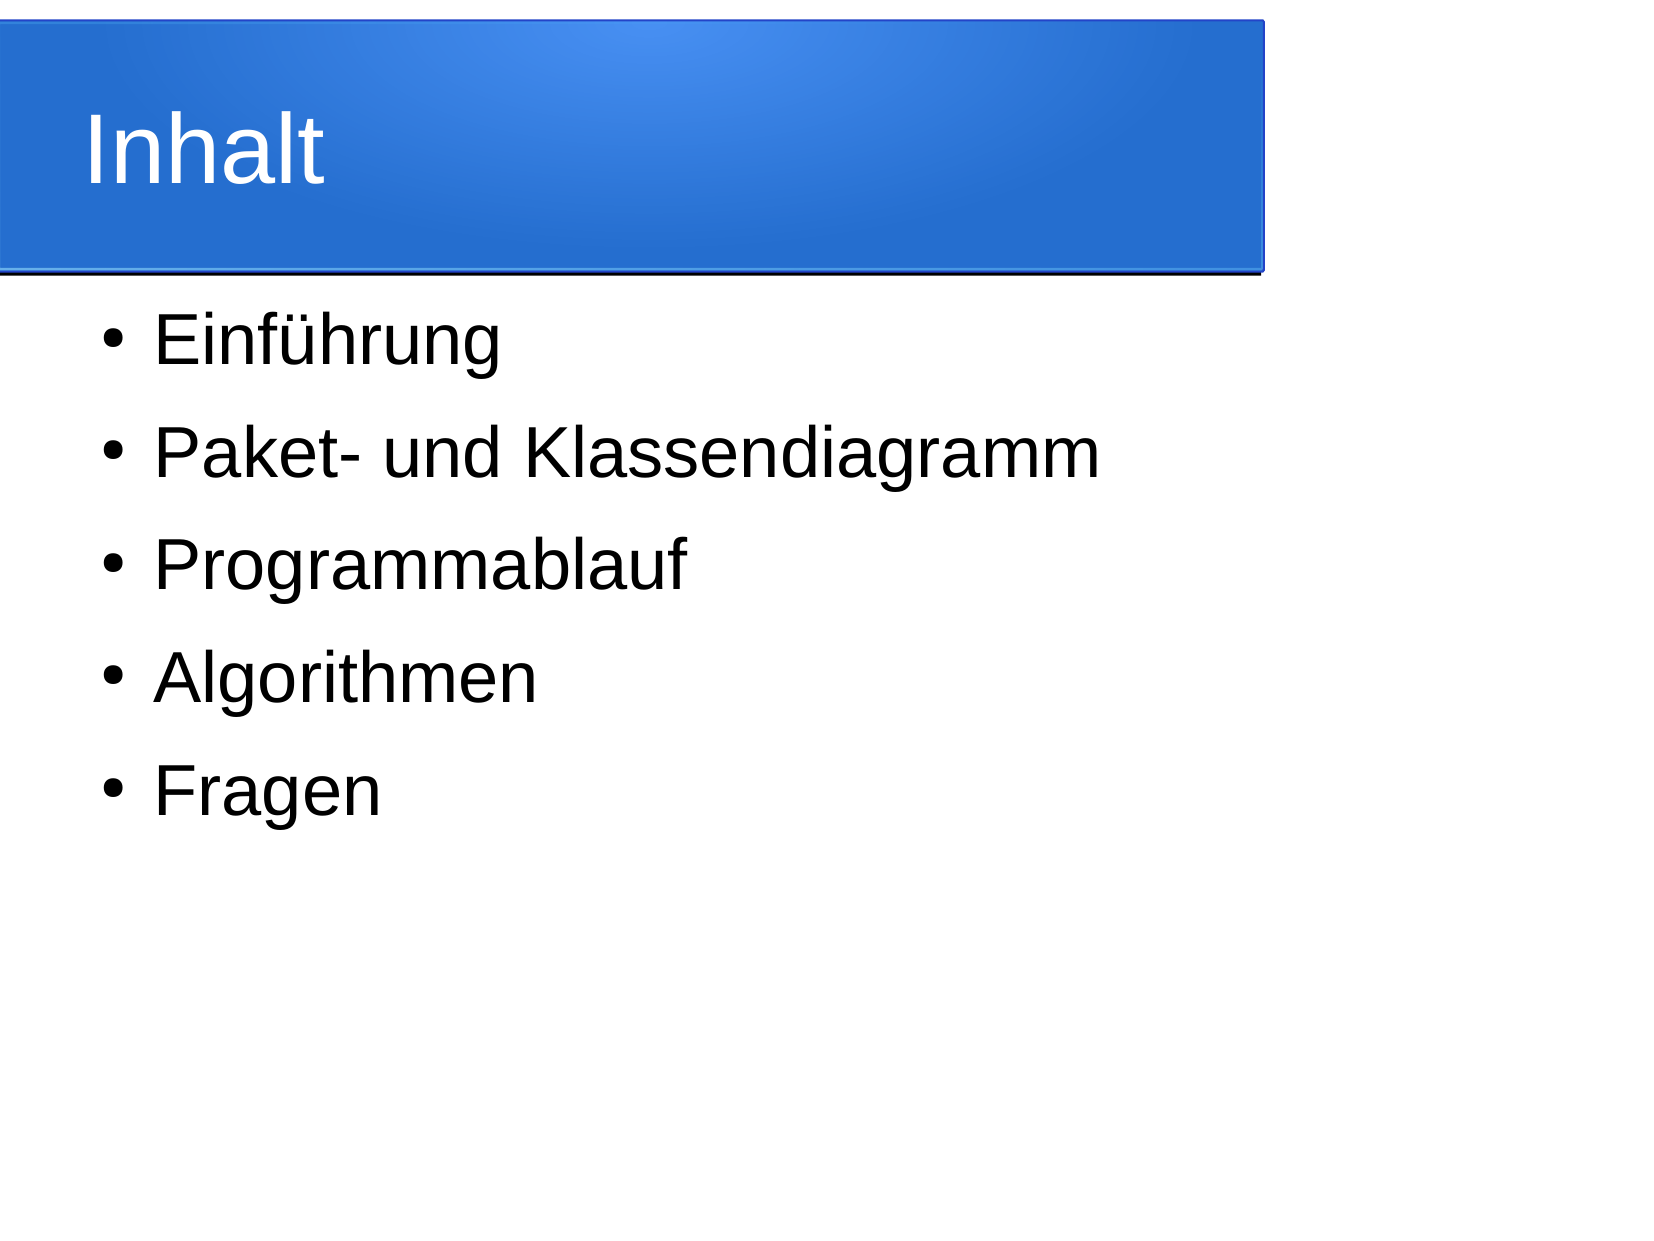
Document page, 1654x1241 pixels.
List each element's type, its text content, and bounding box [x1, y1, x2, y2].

title Inhalt [82, 47, 1235, 252]
list Einführung Paket- und Klassendiagramm Programmablauf Algorithmen Fragen [82, 299, 1571, 1019]
